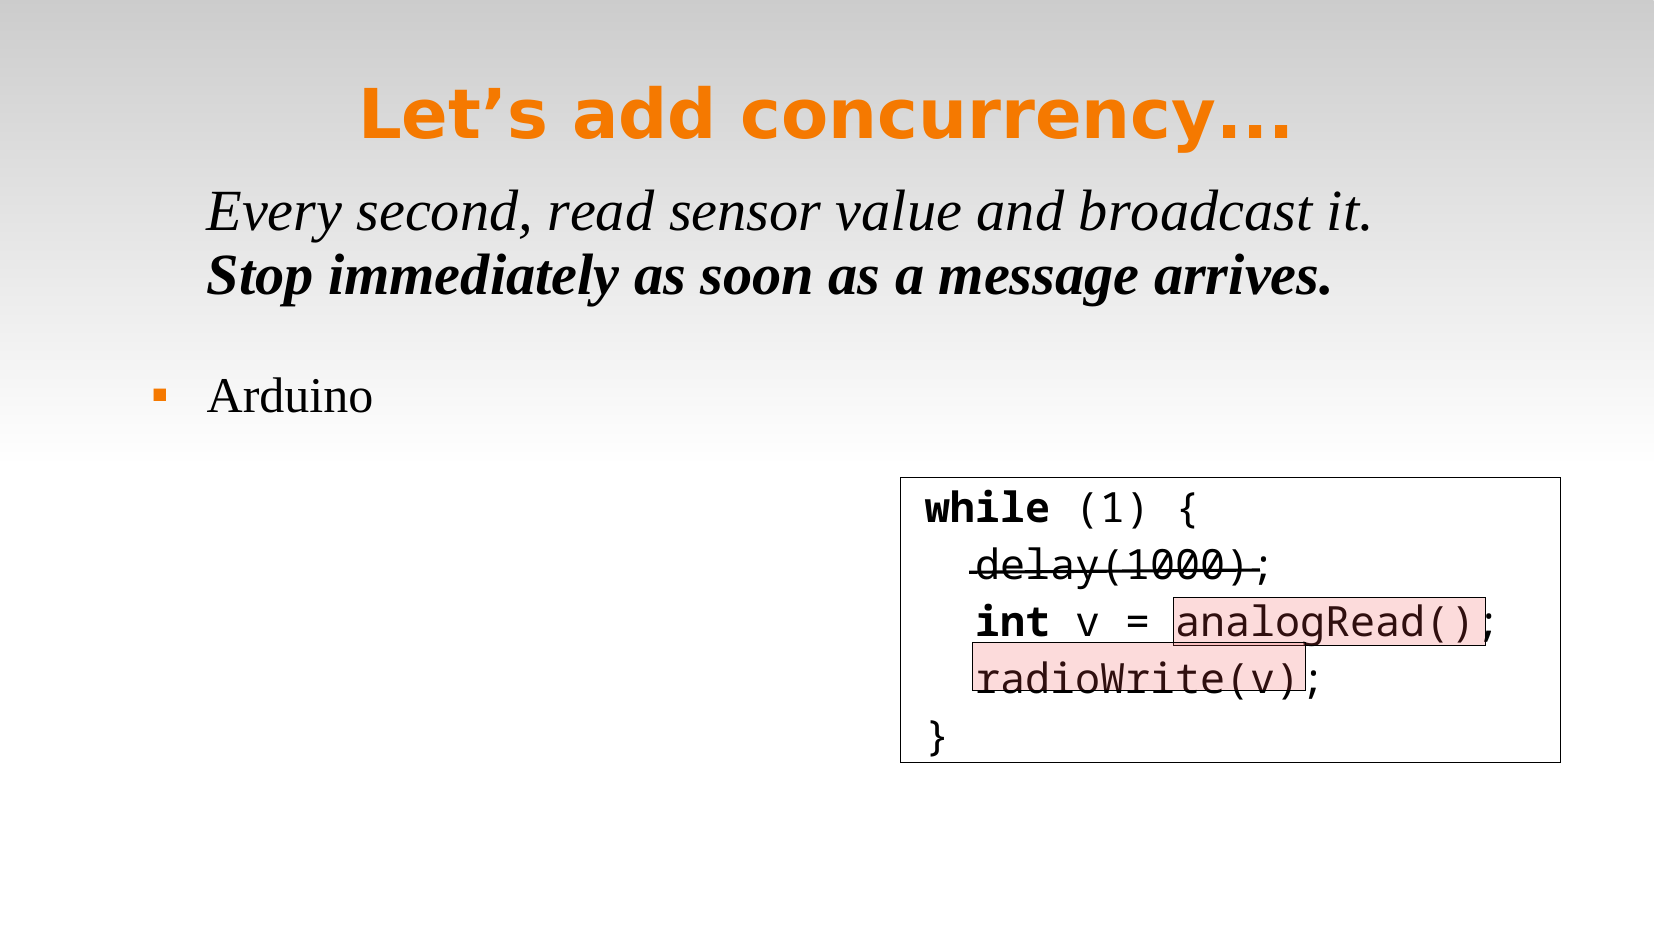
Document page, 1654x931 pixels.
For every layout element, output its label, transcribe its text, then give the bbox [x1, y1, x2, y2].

list Arduino [82, 368, 809, 851]
list Every second, read sensor value and broadcast it. Stop immediately as soon as a message arrives. [82, 177, 1538, 338]
title Let’s add concurrency... [82, 37, 1571, 193]
text_box [972, 597, 1486, 691]
text_box while (1) { delay(1000); int v = analogRead(); radioWrite(v); } [900, 499, 1561, 742]
